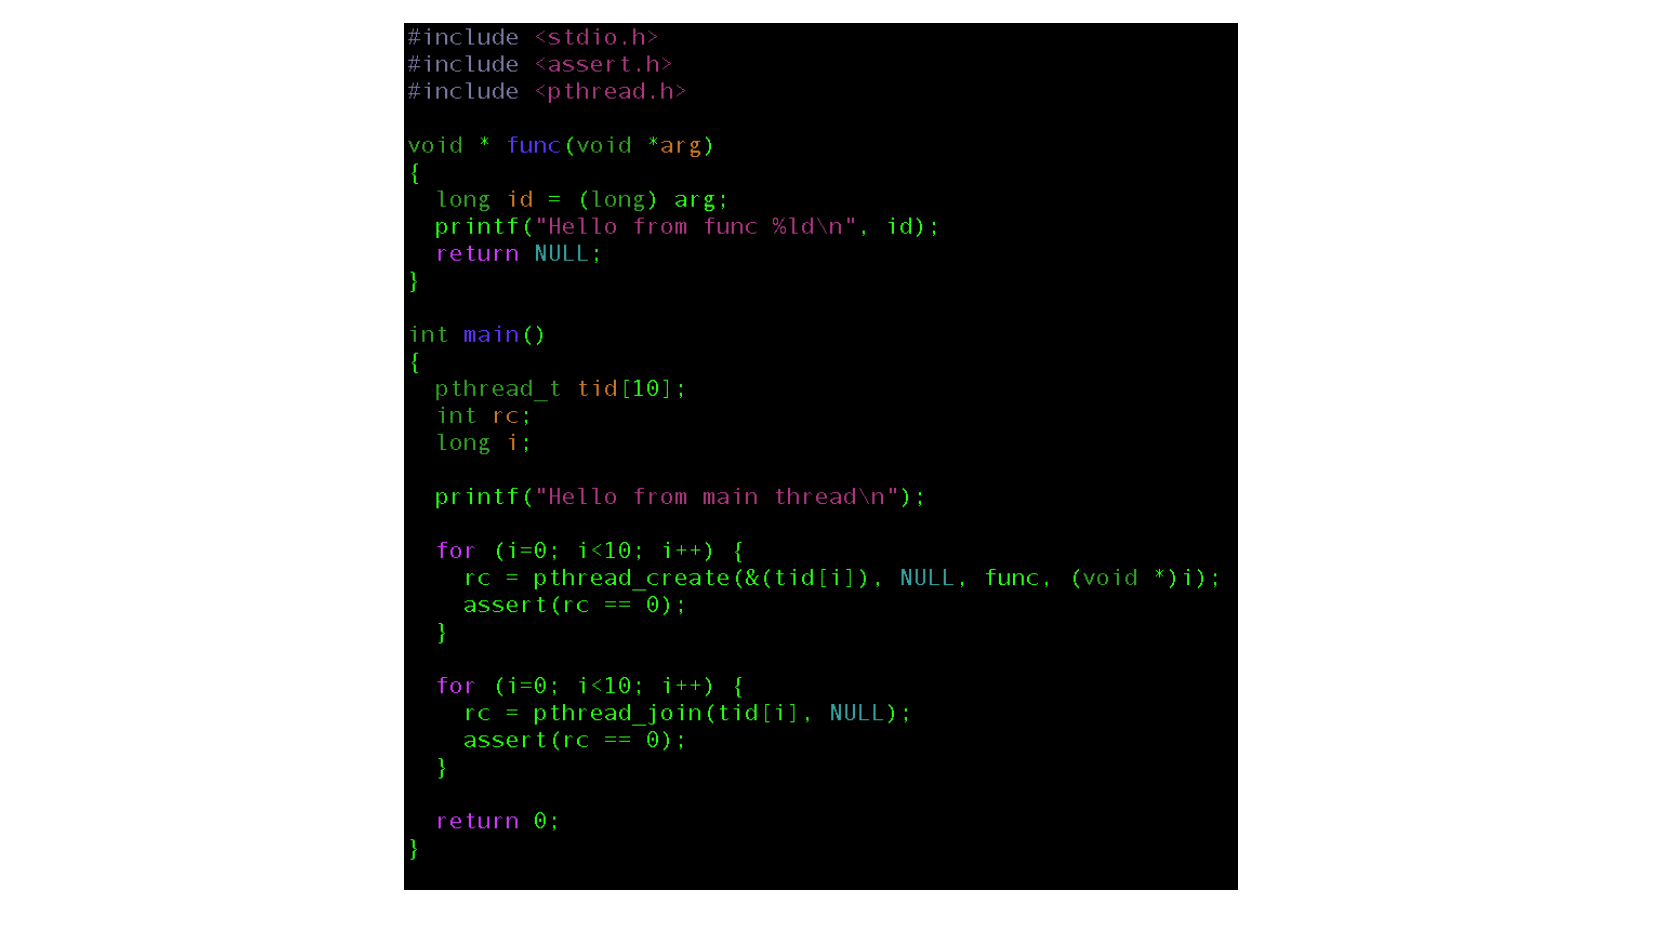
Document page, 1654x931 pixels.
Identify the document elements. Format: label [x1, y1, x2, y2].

picture [404, 23, 1238, 890]
